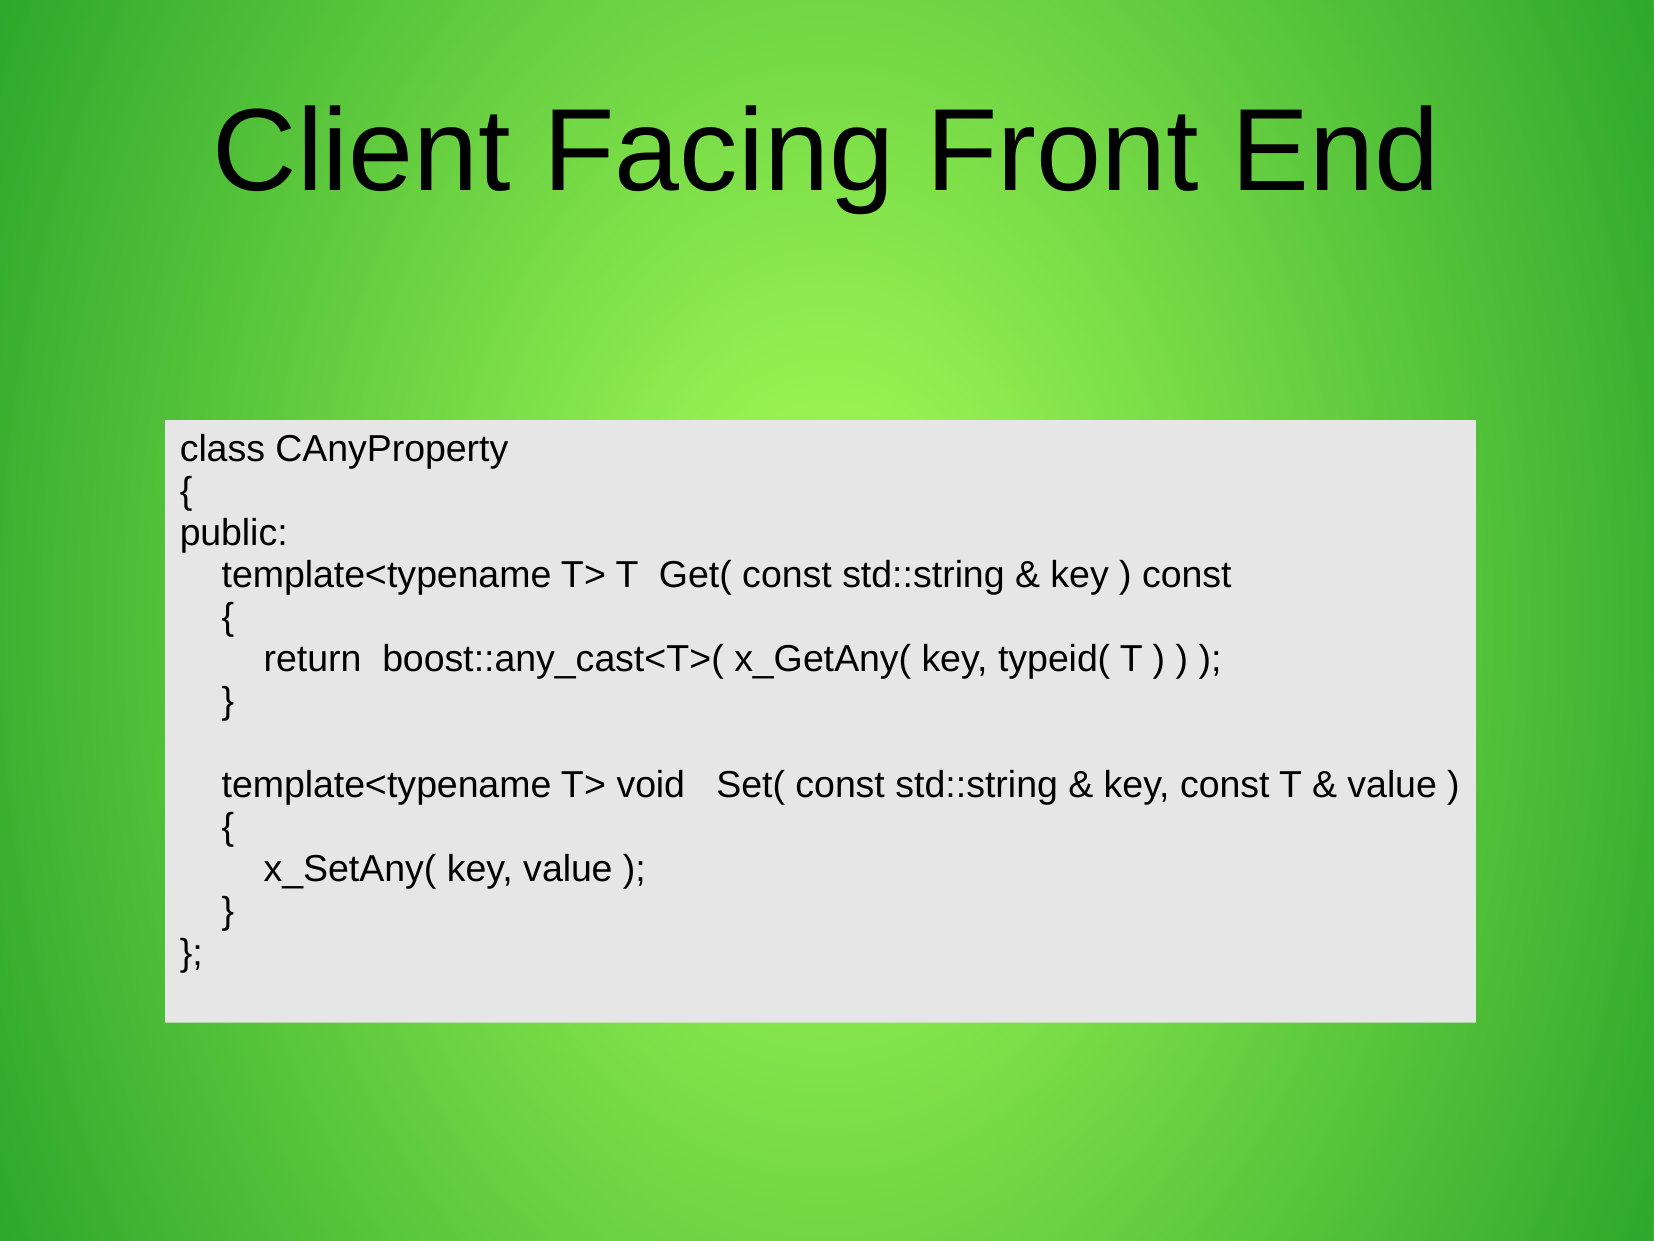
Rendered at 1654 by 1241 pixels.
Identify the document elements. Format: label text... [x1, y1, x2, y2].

title Client Facing Front End [82, 47, 1571, 252]
text_box class CAnyProperty { public: template<typename T> T Get( const std::string & key ) const { return boost::any_cast<T>( x_GetAny( key, typeid( T ) ) ); } template<typename T> void Set( const std::string & key, const T & value ) { x_SetAny( key, value ); } }; [165, 420, 1476, 1023]
